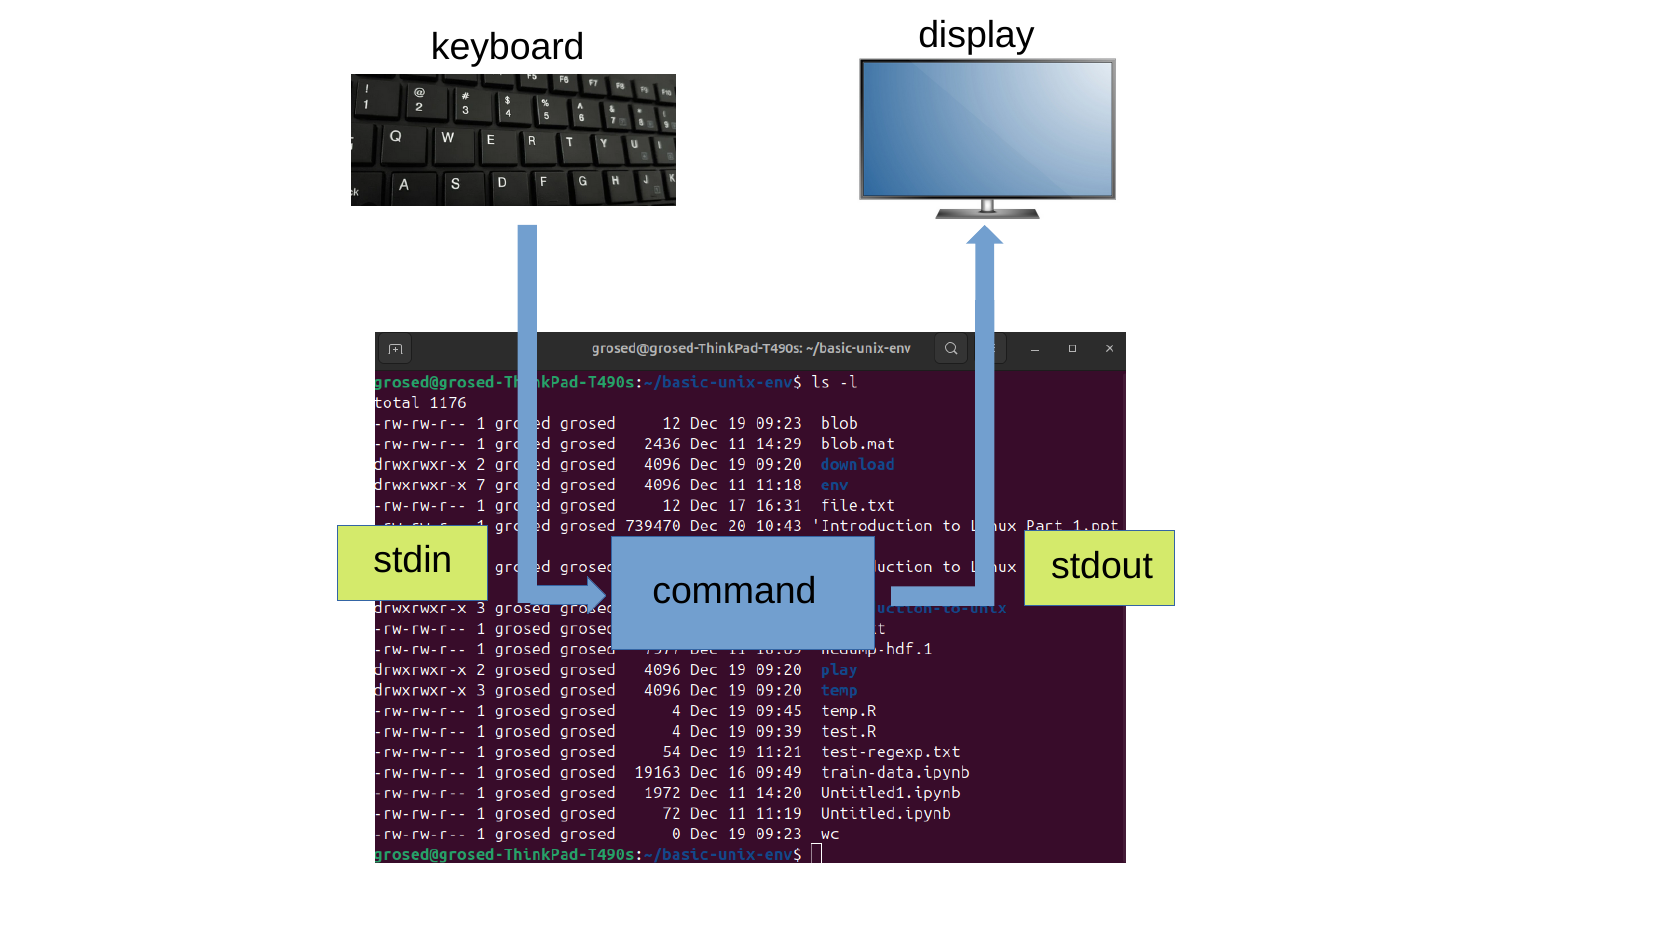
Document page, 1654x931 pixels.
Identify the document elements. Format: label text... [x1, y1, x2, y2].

text_box [337, 525, 488, 601]
text_box [517, 224, 606, 614]
text_box [1024, 530, 1175, 606]
picture [856, 54, 1120, 220]
text_box [611, 536, 875, 650]
text_box display [903, 5, 1051, 63]
text_box keyboard [416, 18, 601, 76]
text_box stdin [358, 531, 468, 589]
picture [375, 332, 1126, 863]
text_box stdout [1036, 537, 1169, 595]
text_box [891, 225, 1004, 606]
picture [351, 74, 676, 206]
text_box command [637, 562, 863, 662]
